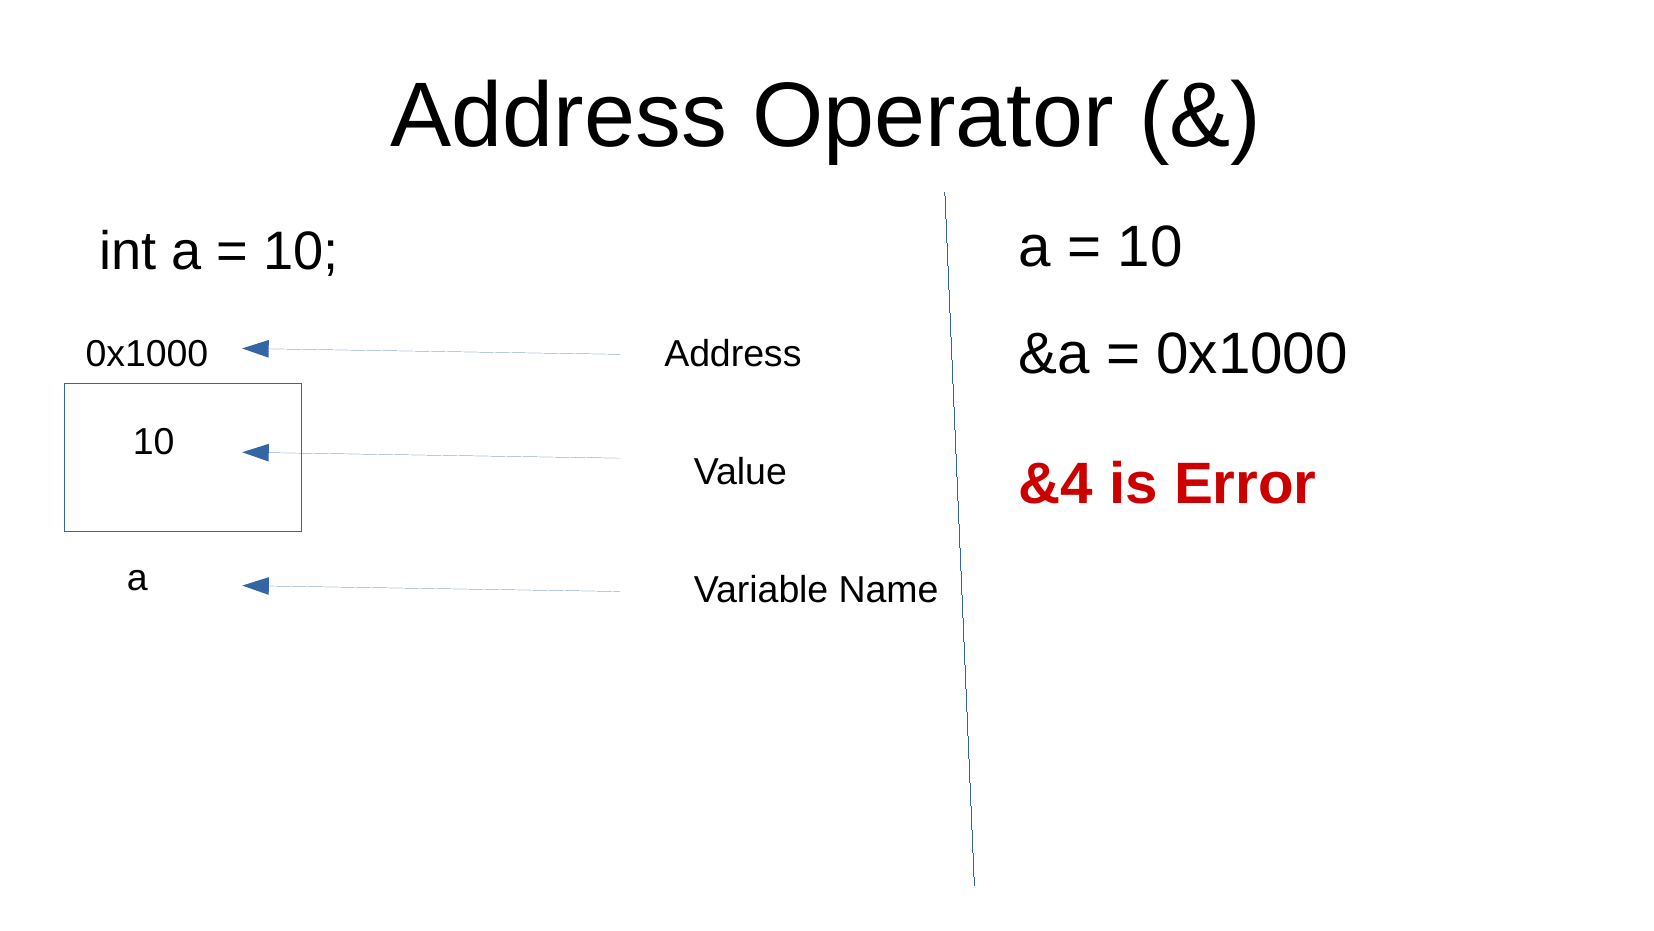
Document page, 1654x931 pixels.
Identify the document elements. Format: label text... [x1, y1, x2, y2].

text_box a = 10 &a = 0x1000 &4 is Error [1003, 206, 1565, 524]
text_box 0x1000 [70, 324, 278, 382]
text_box Address [649, 324, 1003, 382]
text_box int a = 10; [84, 212, 354, 289]
text_box Value [679, 442, 1003, 500]
text_box 10 [118, 413, 266, 471]
text_box a [112, 549, 290, 607]
title Address Operator (&) [82, 37, 1571, 193]
text_box Variable Name [679, 561, 1063, 618]
